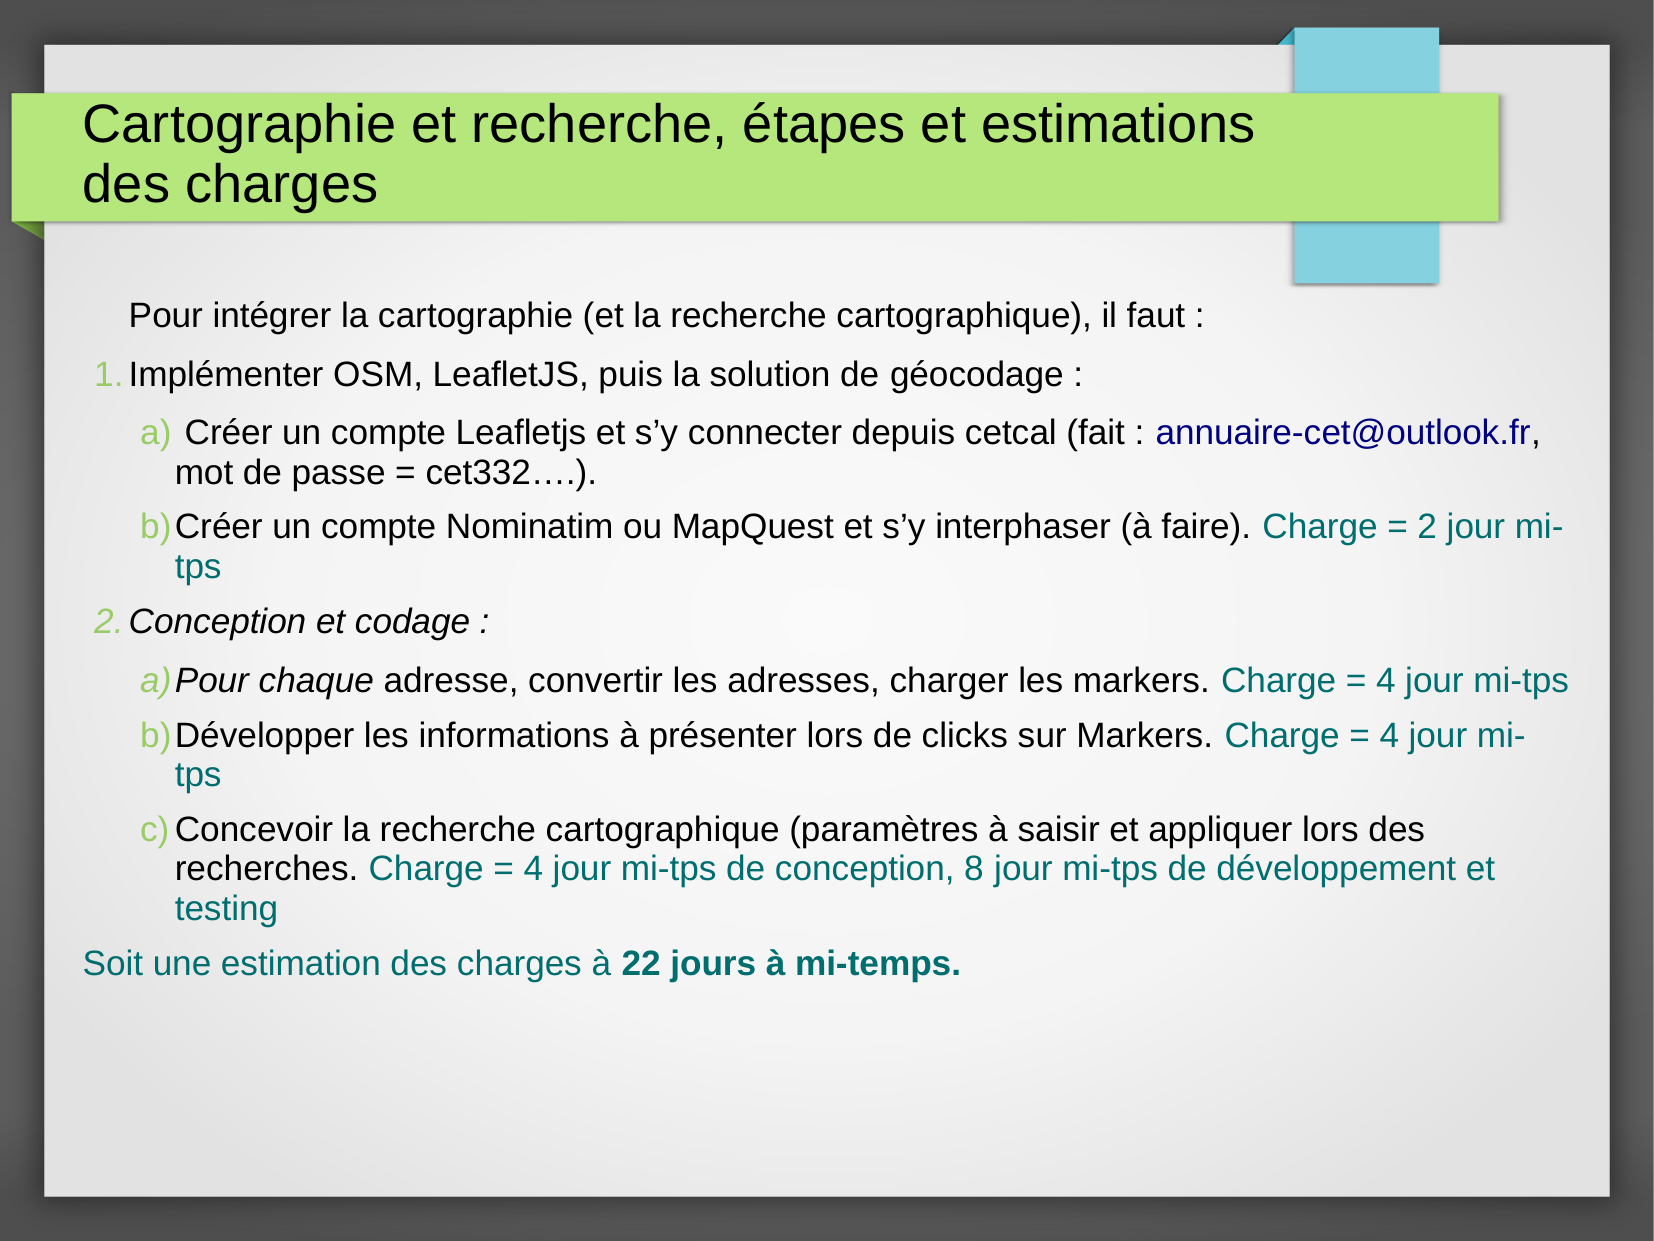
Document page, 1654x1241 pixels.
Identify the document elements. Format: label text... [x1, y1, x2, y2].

title Cartographie et recherche, étapes et estimations des charges [82, 93, 1264, 215]
list Pour intégrer la cartographie (et la recherche cartographique), il faut : Implémenter OSM, LeafletJS, puis la solution de géocodage : Créer un compte Leafletjs et s’y connecter depuis cetcal (fait : annuaire-cet@outlook.fr, mot de passe = cet332….). Créer un compte Nominatim ou MapQuest et s’y interphaser (à faire). Charge = 2 jour mi-tps Conception et codage : Pour chaque adresse, convertir les adresses, charger les markers. Charge = 4 jour mi-tps Développer les informations à présenter lors de clicks sur Markers. Charge = 4 jour mi-tps Concevoir la recherche cartographique (paramètres à saisir et appliquer lors des recherches. Charge = 4 jour mi-tps de conception, 8 jour mi-tps de développement et testing Soit une estimation des charges à 22 jours à mi-temps. [82, 295, 1571, 1015]
picture [0, 0, 1654, 1241]
